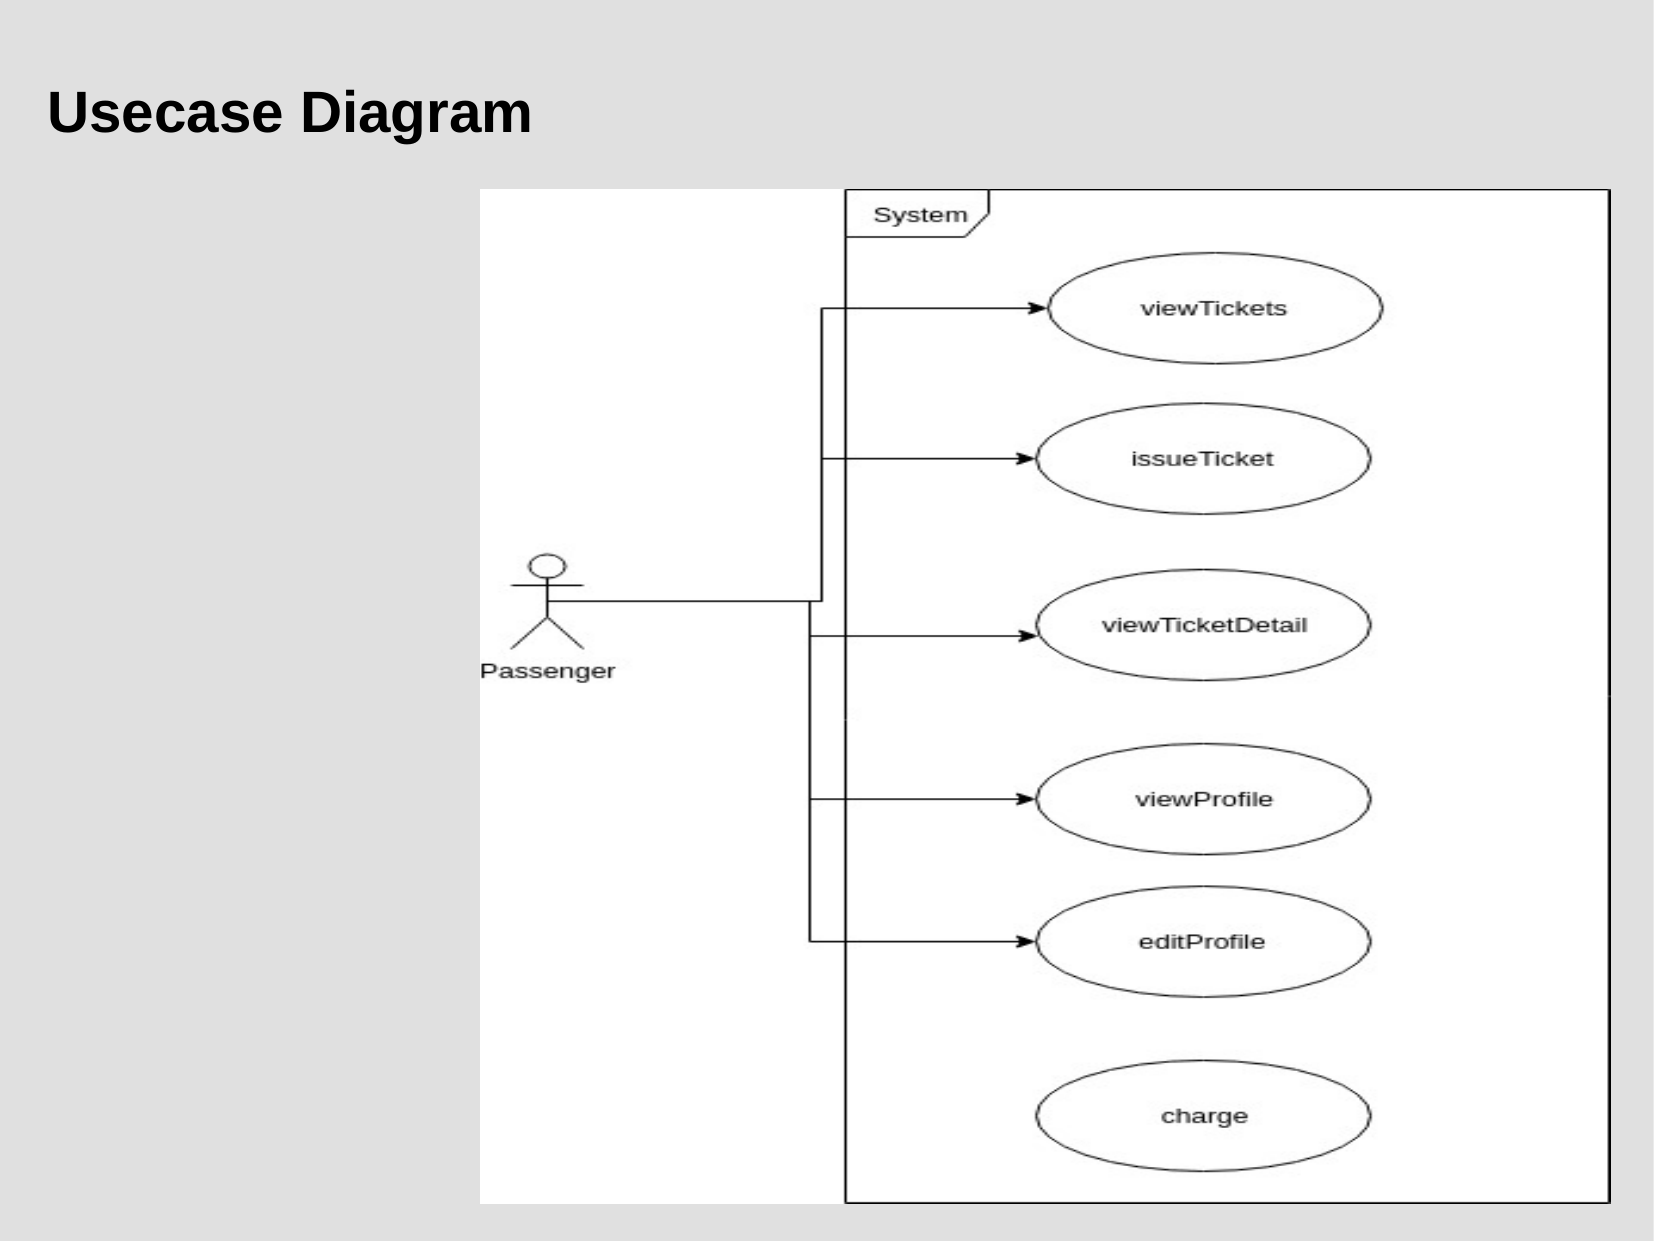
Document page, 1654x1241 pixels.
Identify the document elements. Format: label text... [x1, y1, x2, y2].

picture [0, 0, 1654, 1241]
text_box Usecase Diagram [32, 72, 813, 153]
